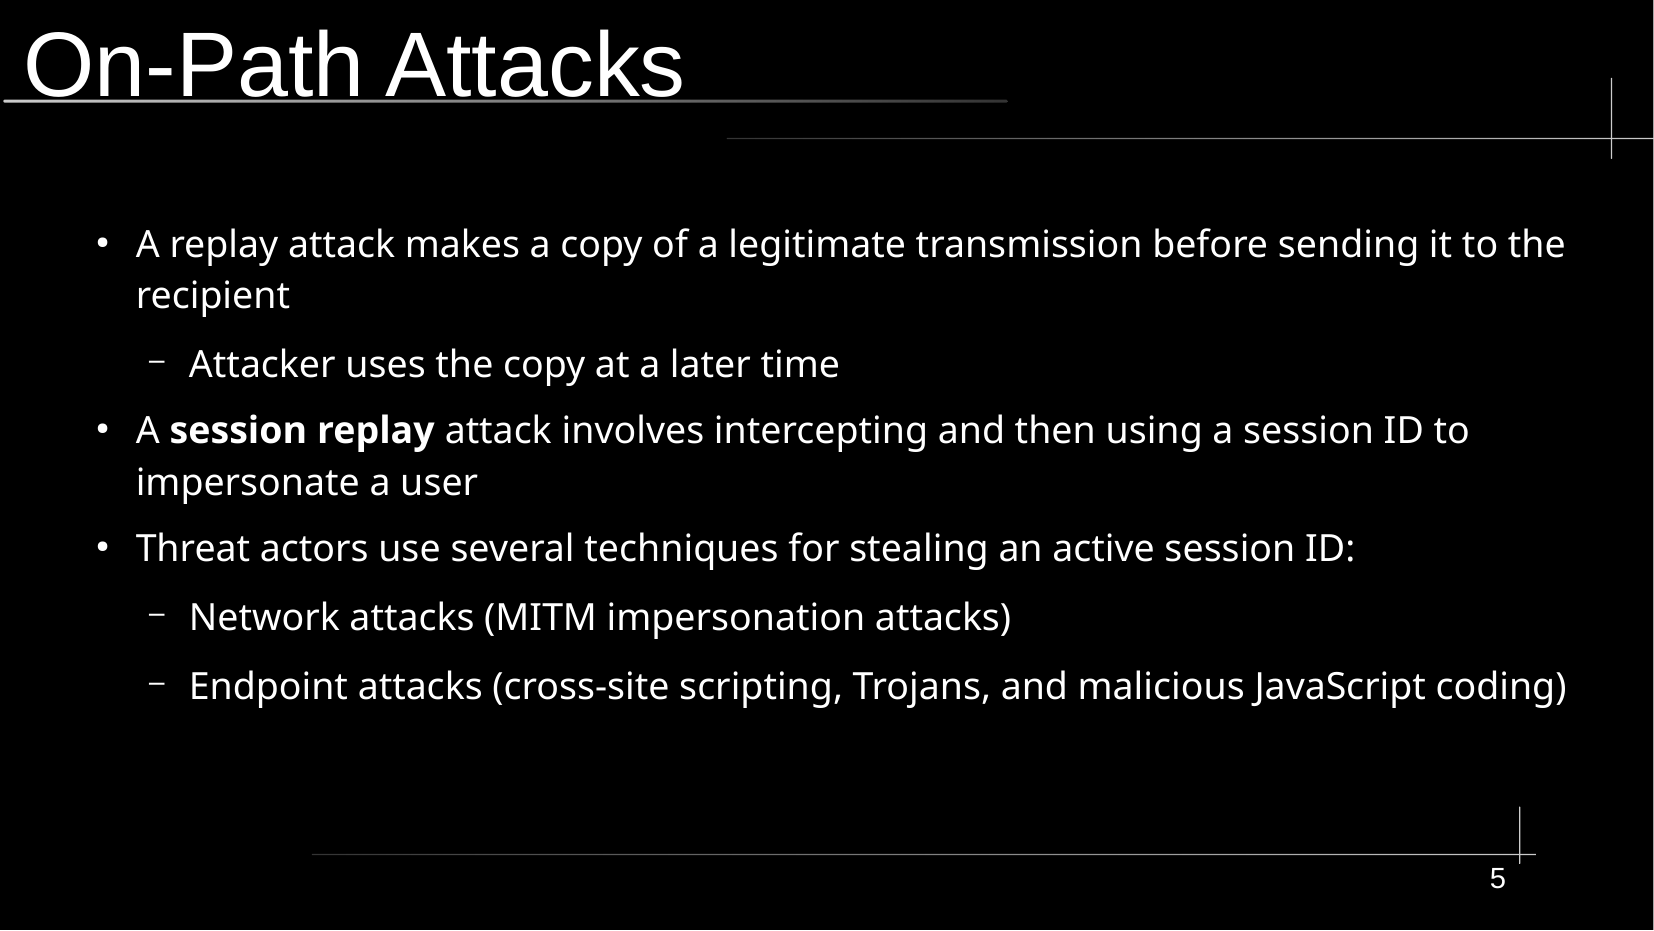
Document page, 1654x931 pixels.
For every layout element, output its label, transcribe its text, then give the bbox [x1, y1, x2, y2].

list A replay attack makes a copy of a legitimate transmission before sending it to the recipient Attacker uses the copy at a later time A session replay attack involves intercepting and then using a session ID to impersonate a user Threat actors use several techniques for stealing an active session ID: Network attacks (MITM impersonation attacks) Endpoint attacks (cross-site scripting, Trojans, and malicious JavaScript coding) [82, 217, 1571, 758]
title On-Path Attacks [23, 11, 1589, 119]
